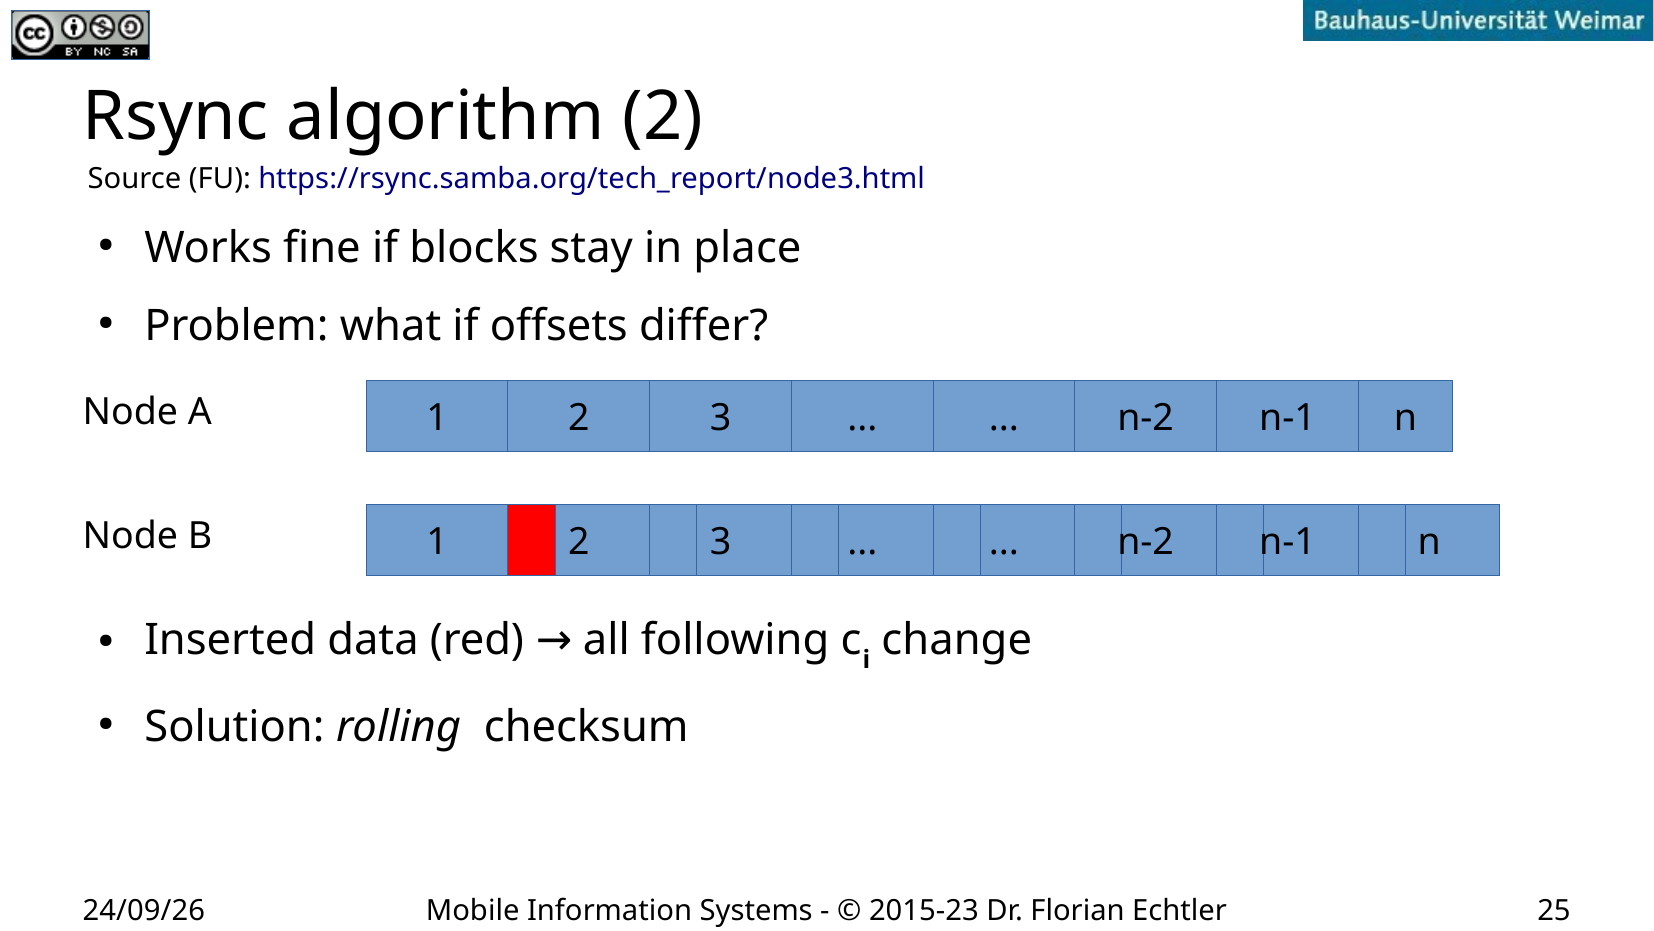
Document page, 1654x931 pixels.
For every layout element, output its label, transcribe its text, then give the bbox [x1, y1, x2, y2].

text_box n-2 [1074, 504, 1216, 576]
text_box Node B [82, 508, 366, 576]
picture [1629, 36, 1643, 41]
text_box 2 [507, 504, 649, 576]
text_box 1 [366, 504, 507, 576]
text_box n-1 [1216, 504, 1358, 576]
text_box n-1 [1216, 380, 1358, 452]
text_box ... [933, 504, 1074, 576]
text_box n [1358, 380, 1453, 452]
picture [1554, 7, 1644, 31]
text_box n-2 [1074, 380, 1216, 452]
picture [1313, 8, 1548, 31]
text_box 3 [649, 380, 791, 452]
text_box ... [791, 380, 933, 452]
text_box 2 [507, 380, 649, 452]
text_box n [1358, 504, 1500, 576]
text_box Node A [82, 384, 442, 452]
text_box ... [933, 380, 1074, 452]
text_box ... [791, 504, 933, 576]
picture [12, 11, 149, 59]
list Works fine if blocks stay in place Problem: what if offsets differ? Inserted data (red) → all following ci change Solution: rolling checksum [82, 215, 1571, 756]
title Rsync algorithm (2) [82, 35, 1595, 191]
text_box 1 [366, 380, 507, 452]
text_box 3 [649, 504, 791, 576]
text_box Source (FU): https://rsync.samba.org/tech_report/node3.html [72, 149, 1583, 198]
